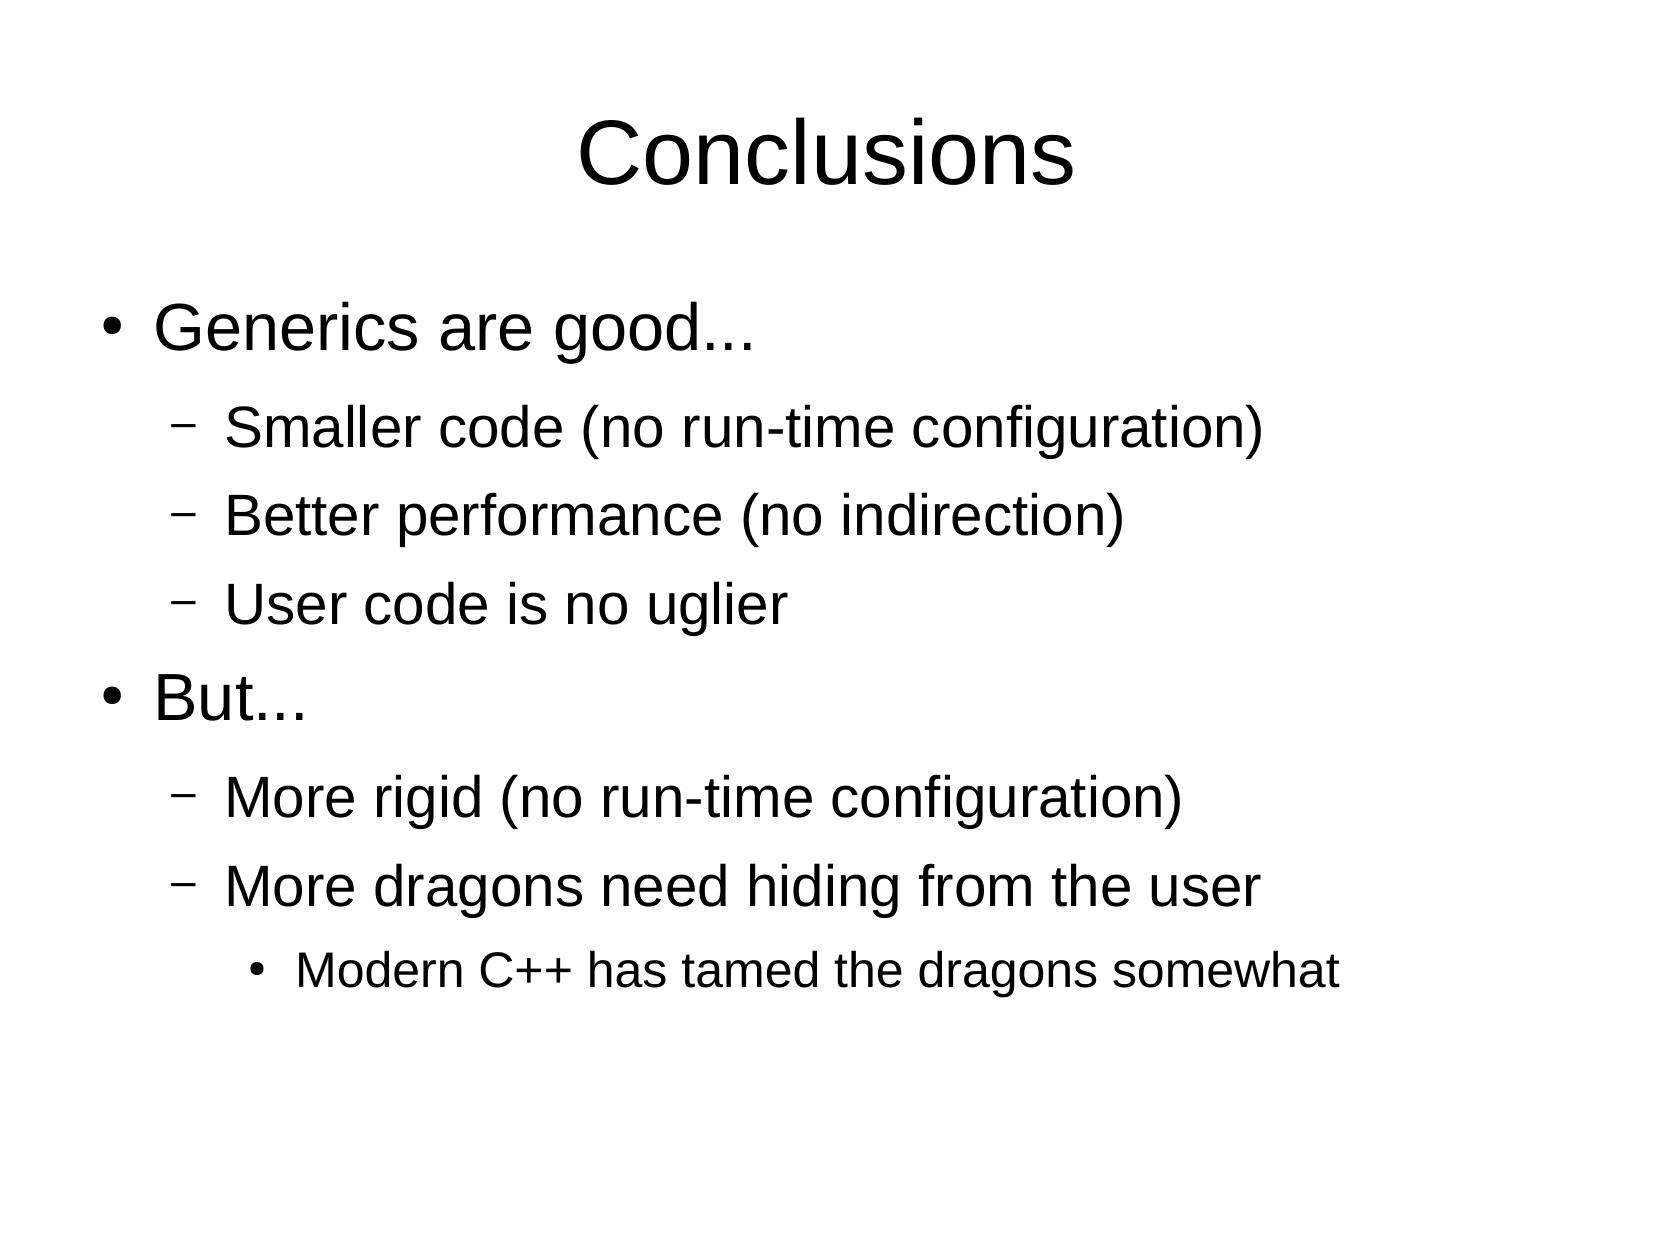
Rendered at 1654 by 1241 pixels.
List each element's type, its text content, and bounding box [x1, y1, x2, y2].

title Conclusions [82, 49, 1571, 257]
list Generics are good... Smaller code (no run-time configuration) Better performance (no indirection) User code is no uglier But... More rigid (no run-time configuration) More dragons need hiding from the user Modern C++ has tamed the dragons somewhat [82, 290, 1571, 1109]
